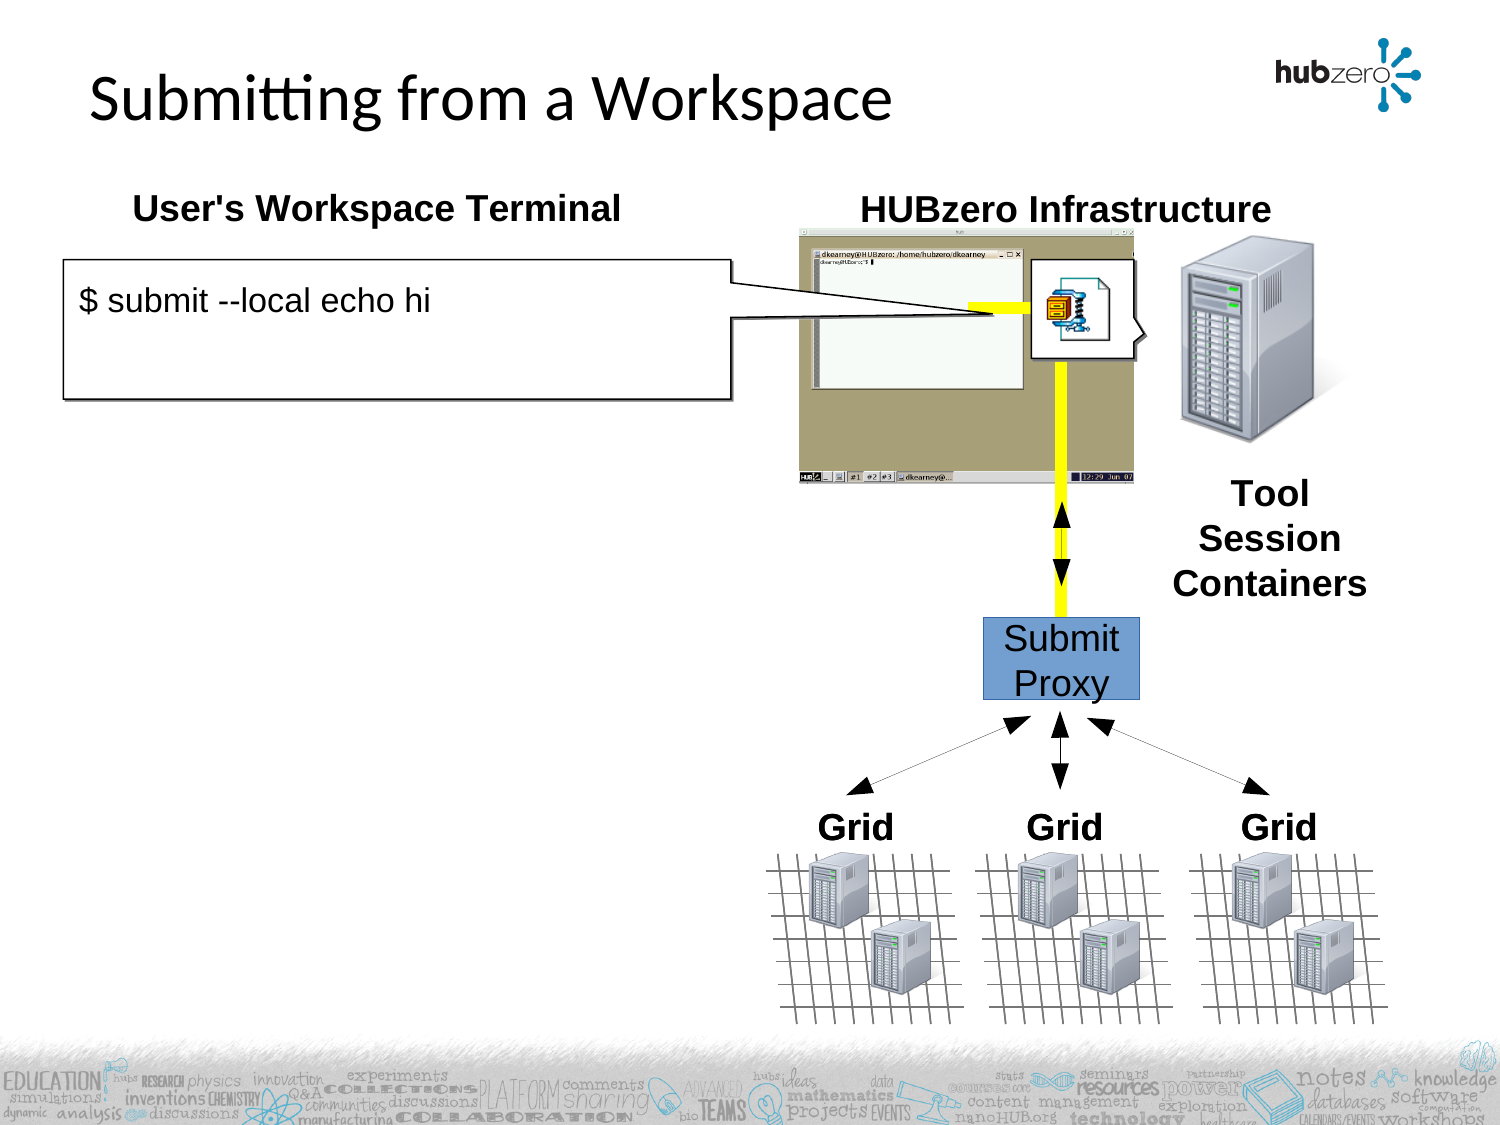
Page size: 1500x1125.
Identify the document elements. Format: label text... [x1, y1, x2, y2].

text_box Grid [1225, 795, 1333, 856]
text_box $ submit --local echo hi [64, 271, 678, 362]
picture [799, 228, 1134, 310]
title Submitting from a Workspace [75, 44, 1425, 144]
picture [0, 1034, 1500, 1125]
picture [797, 849, 955, 998]
text_box [63, 259, 993, 400]
picture [1039, 270, 1117, 349]
picture [1006, 849, 1164, 998]
picture [799, 314, 1055, 484]
text_box [1031, 259, 1145, 359]
text_box Submit Proxy [983, 617, 1140, 700]
text_box HUBzero Infrastructure [845, 177, 1288, 238]
picture [1067, 359, 1134, 484]
picture [1156, 228, 1367, 451]
picture [1220, 849, 1378, 998]
text_box Tool Session Containers [1157, 461, 1395, 612]
text_box Grid [1011, 795, 1119, 856]
picture [1272, 35, 1424, 44]
text_box User's Workspace Terminal [117, 176, 634, 237]
text_box Grid [802, 795, 910, 856]
